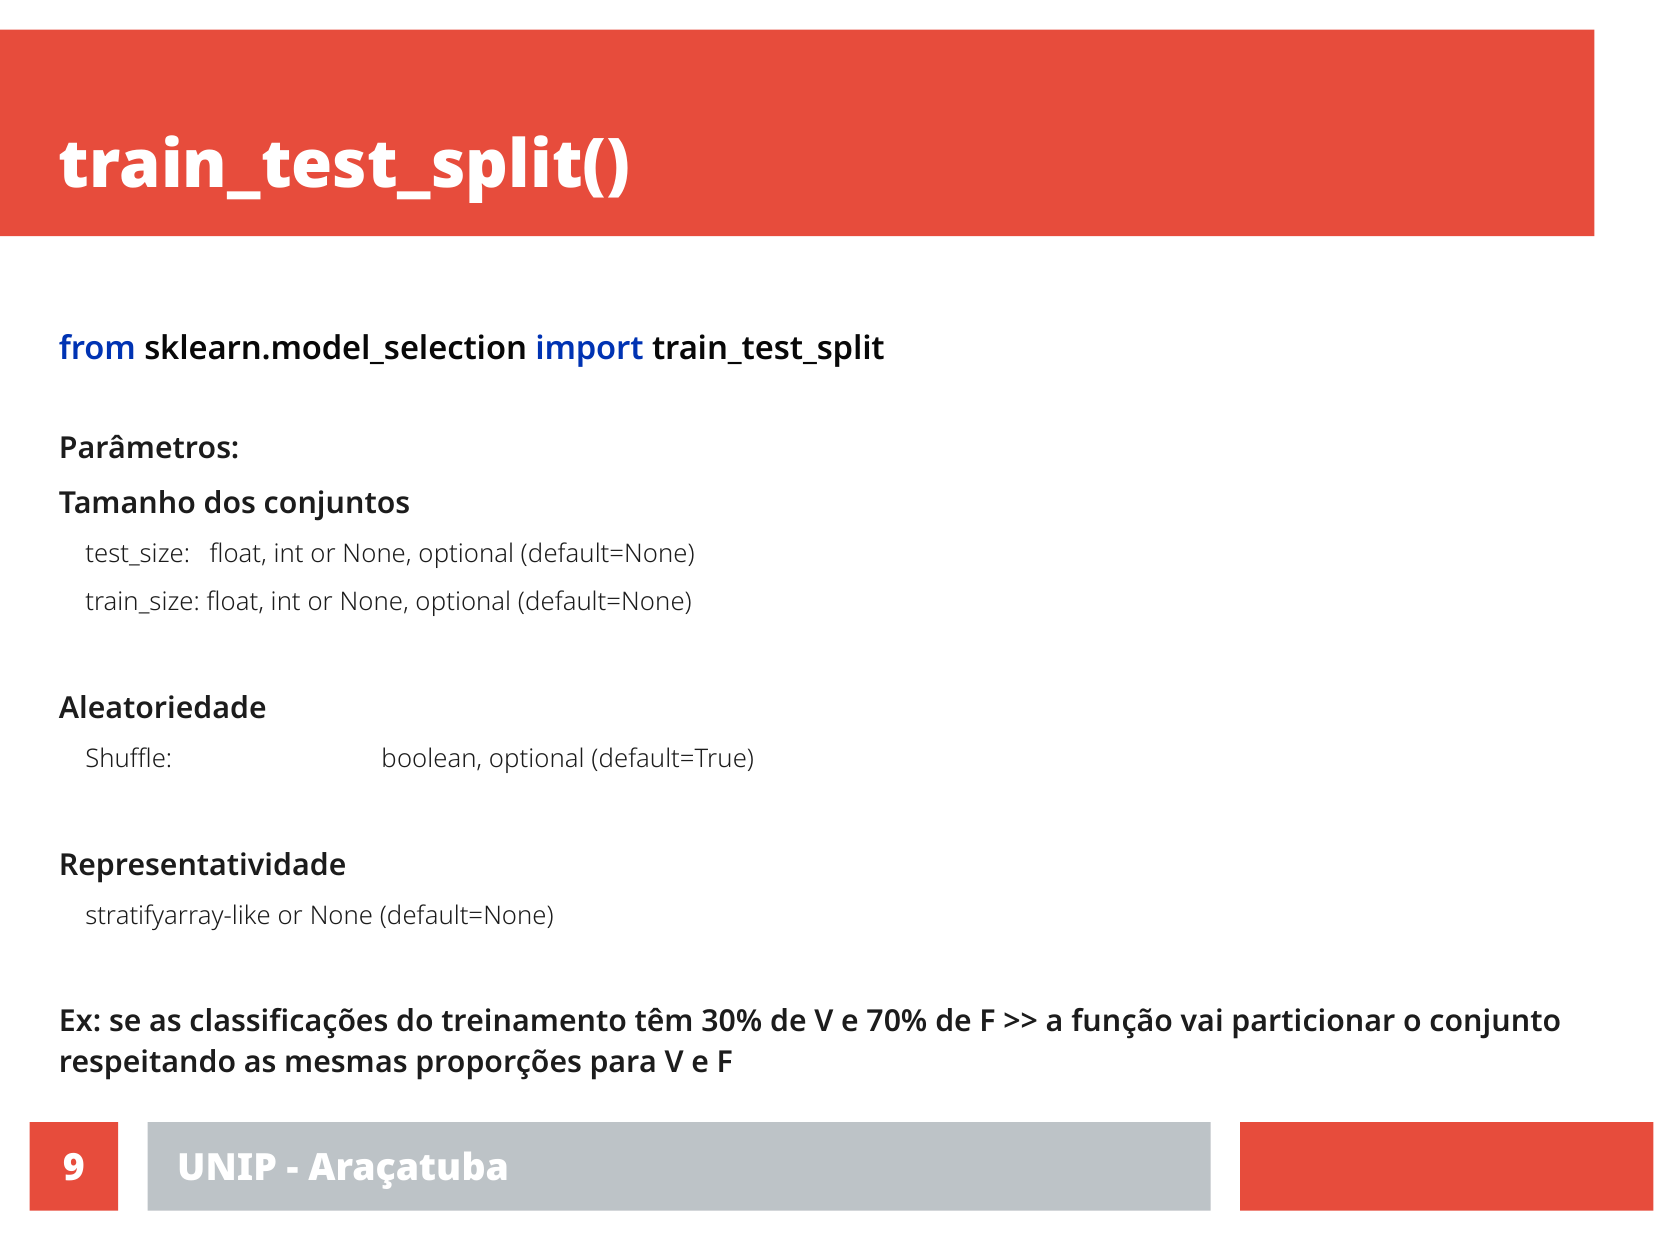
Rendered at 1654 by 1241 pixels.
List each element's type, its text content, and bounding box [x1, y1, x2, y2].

title train_test_split() [59, 59, 1595, 207]
list from sklearn.model_selection import train_test_split Parâmetros: Tamanho dos conjuntos test_size: float, int or None, optional (default=None) train_size: float, int or None, optional (default=None) Aleatoriedade Shuffle: boolean, optional (default=True) Representatividade stratifyarray-like or None (default=None) Ex: se as classificações do treinamento têm 30% de V e 70% de F >> a função vai particionar o conjunto respeitando as mesmas proporções para V e F [59, 324, 1565, 1093]
